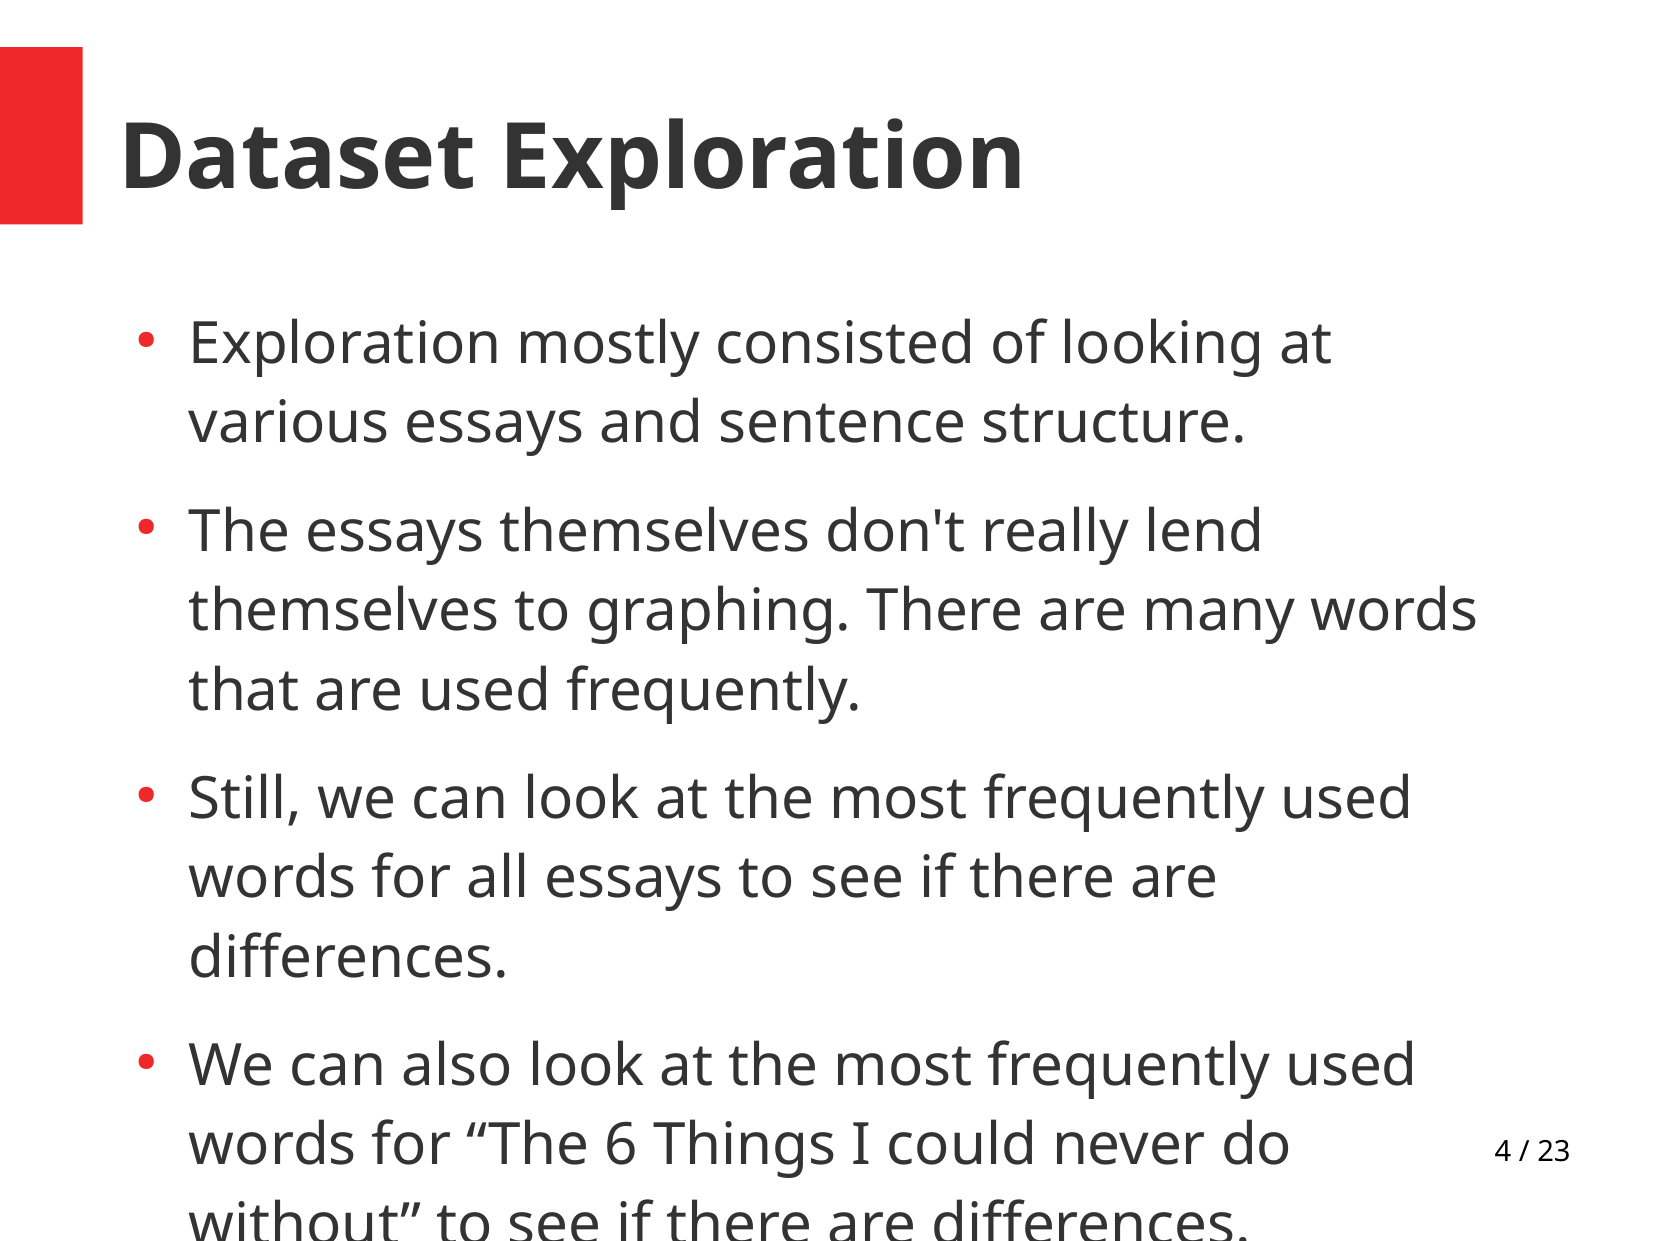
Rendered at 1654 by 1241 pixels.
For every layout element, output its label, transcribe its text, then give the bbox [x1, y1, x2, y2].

title Dataset Exploration [118, 49, 1571, 257]
list Exploration mostly consisted of looking at various essays and sentence structure. The essays themselves don't really lend themselves to graphing. There are many words that are used frequently. Still, we can look at the most frequently used words for all essays to see if there are differences. We can also look at the most frequently used words for “The 6 Things I could never do without” to see if there are differences. [118, 301, 1536, 1021]
